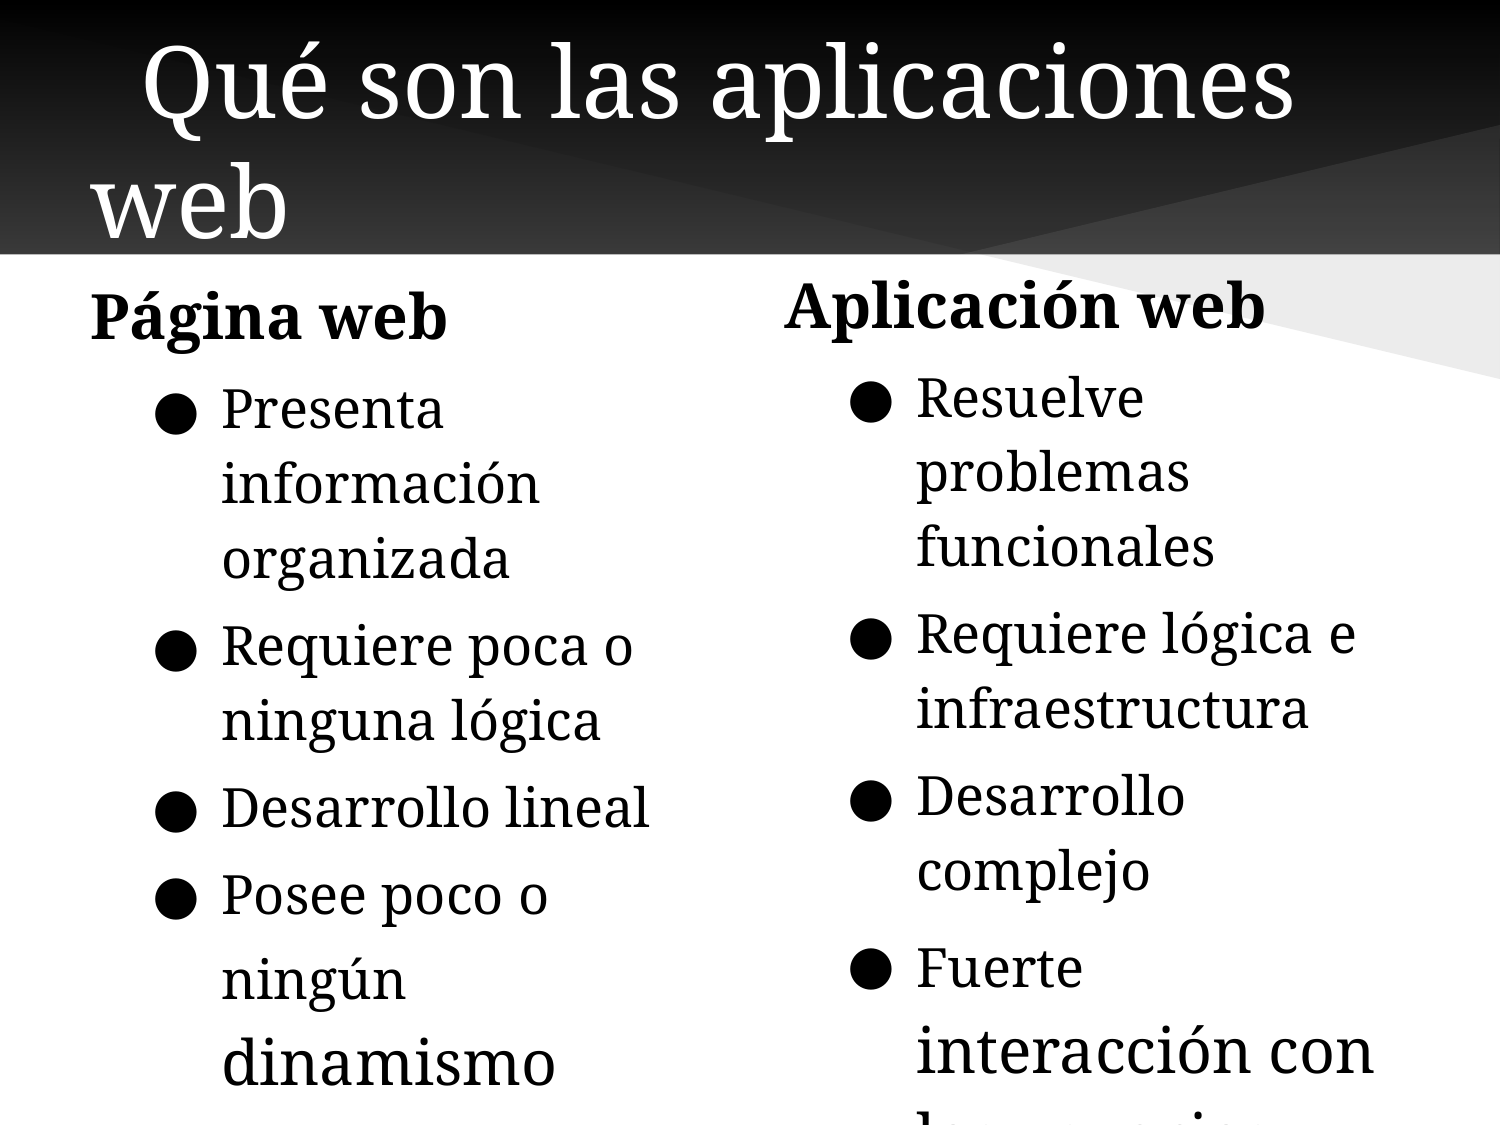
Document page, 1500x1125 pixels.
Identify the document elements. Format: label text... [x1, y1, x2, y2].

title Qué son las aplicaciones web [75, 45, 1471, 233]
list Página web Presenta información organizada Requiere poca o ninguna lógica Desarrollo lineal Posee poco o ningún dinamismo [75, 262, 731, 1078]
list Aplicación web Resuelve problemas funcionales Requiere lógica e infraestructura Desarrollo complejo Fuerte interacción con los usuarios [769, 250, 1425, 1066]
